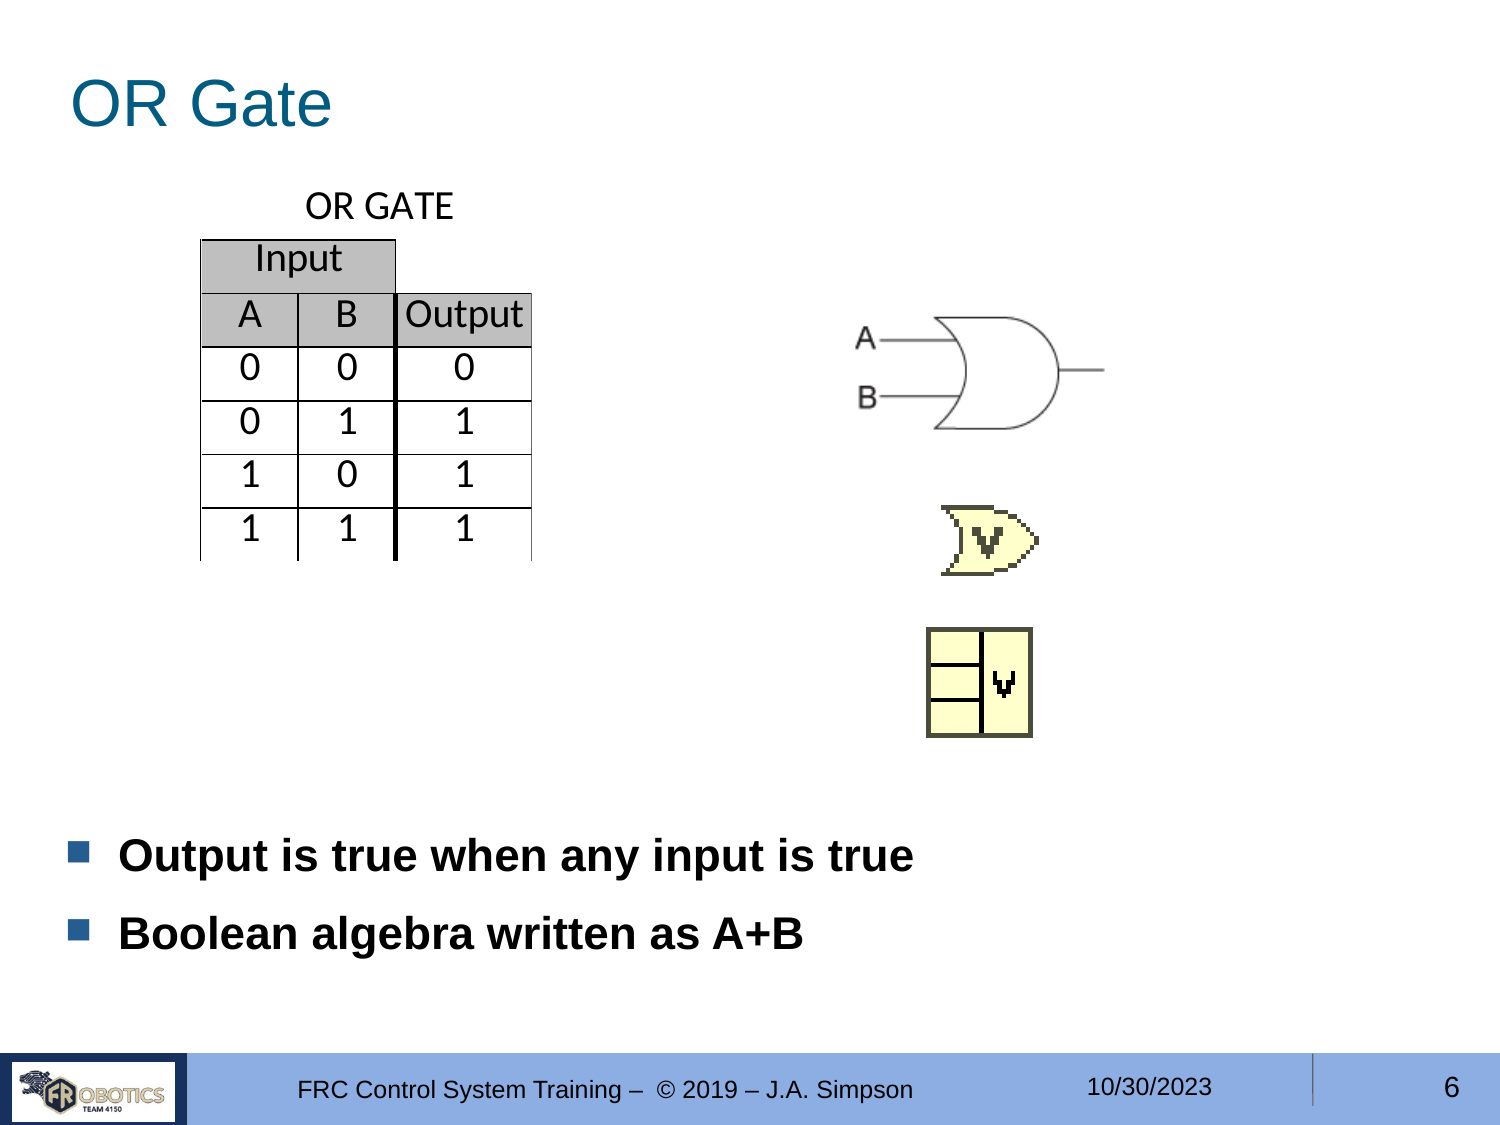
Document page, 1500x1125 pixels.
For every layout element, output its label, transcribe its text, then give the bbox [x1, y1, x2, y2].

slide_number 10/30/2023 [1012, 1071, 1288, 1100]
footer FRC Control System Training – © 2019 – J.A. Simpson [225, 1074, 988, 1103]
picture [900, 479, 1066, 766]
slide_number <number> [1337, 1072, 1475, 1100]
list Output is true when any input is true Boolean algebra written as A+B [55, 818, 1340, 1014]
picture [826, 278, 1108, 469]
title OR Gate [55, 52, 1443, 148]
picture [12, 1062, 175, 1122]
picture [200, 185, 533, 563]
